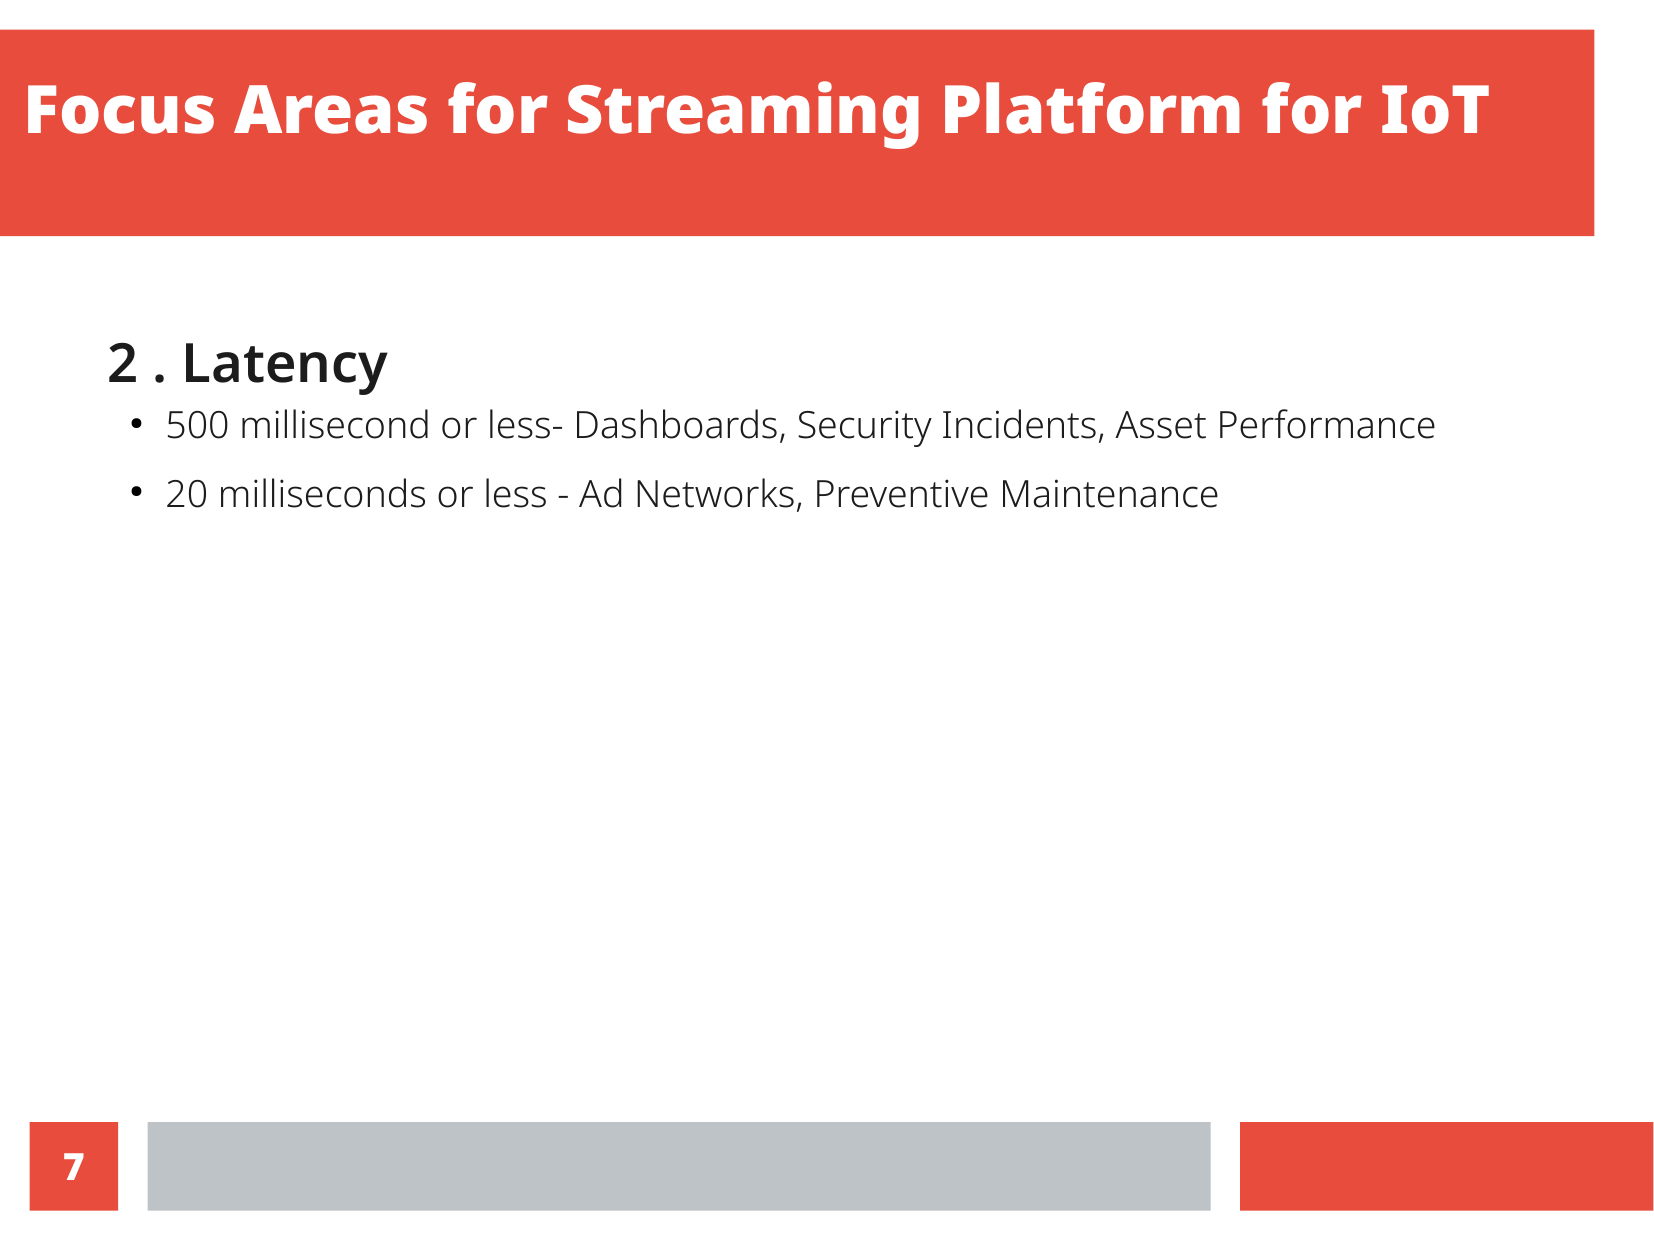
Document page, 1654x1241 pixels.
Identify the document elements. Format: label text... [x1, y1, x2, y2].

title Focus Areas for Streaming Platform for IoT [23, 59, 1595, 154]
list 2 . Latency 500 millisecond or less- Dashboards, Security Incidents, Asset Performance 20 milliseconds or less - Ad Networks, Preventive Maintenance [59, 324, 1565, 1093]
